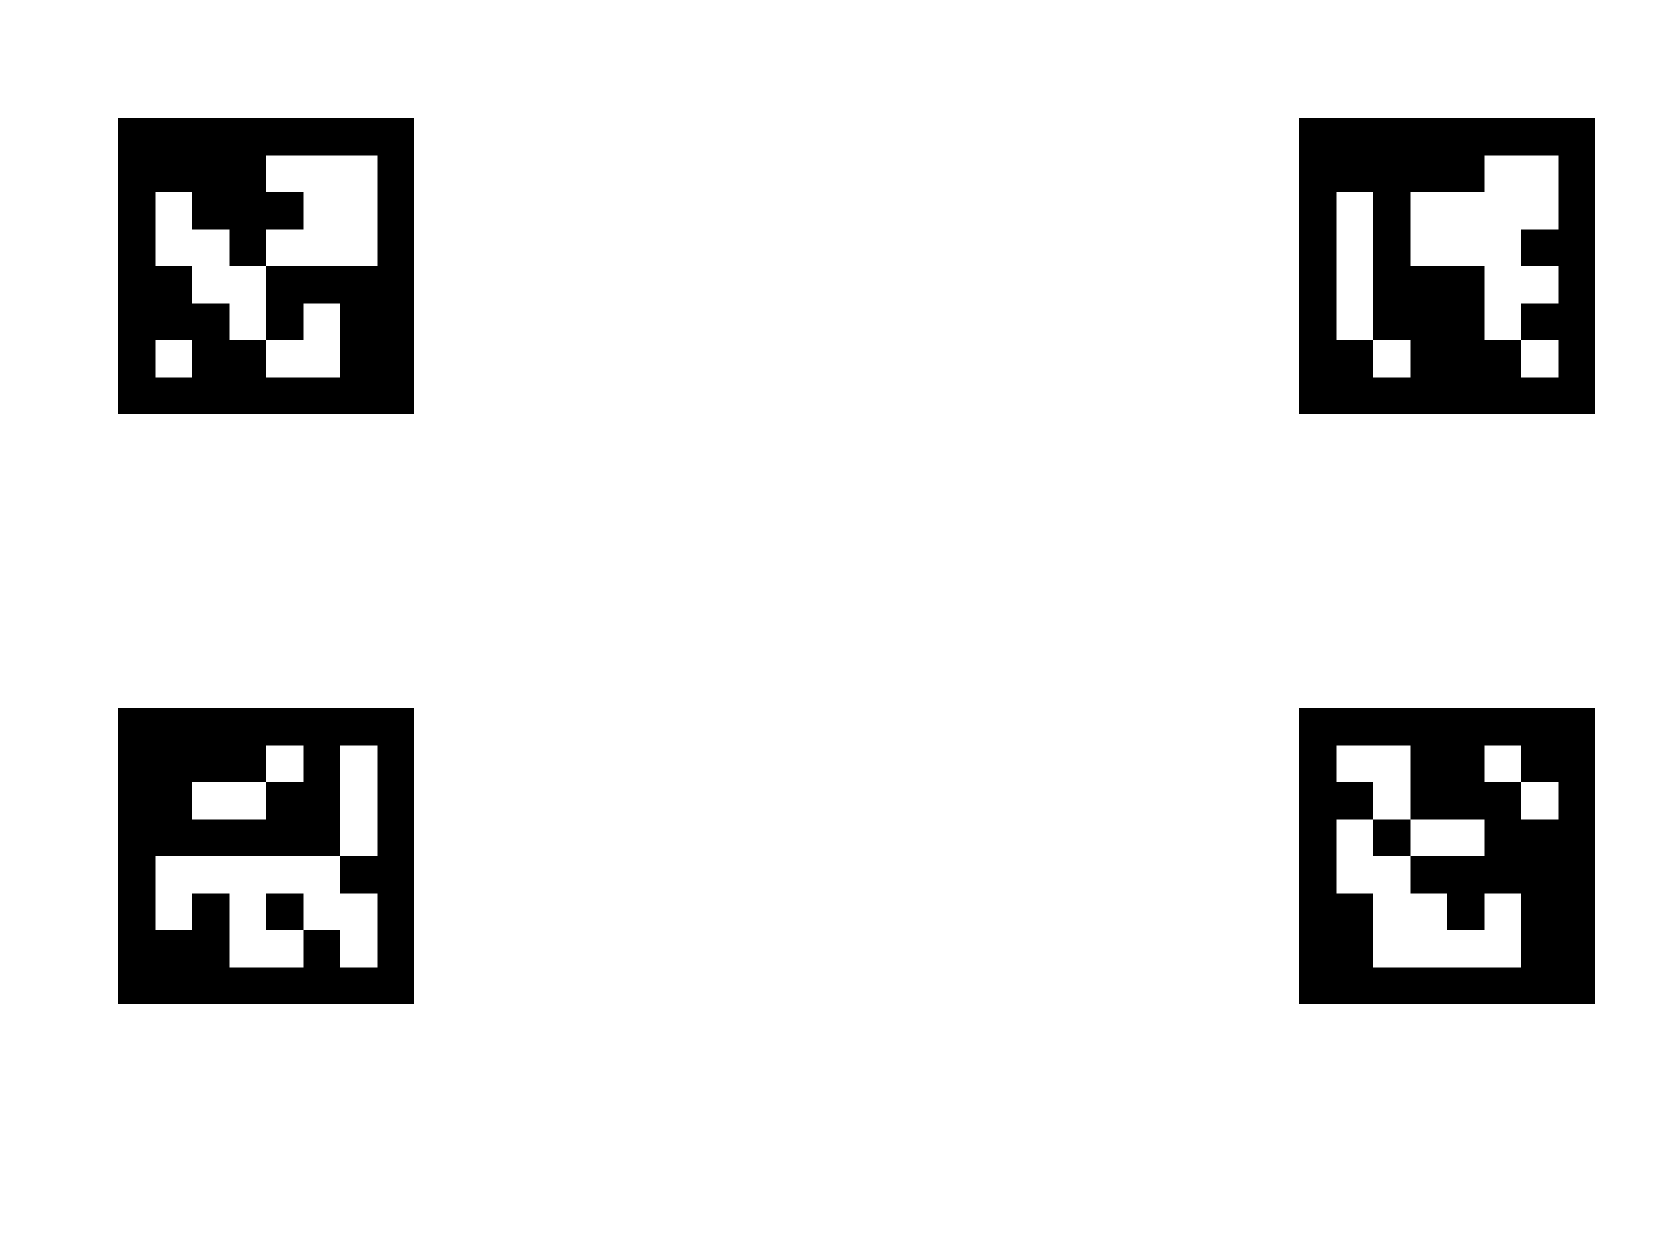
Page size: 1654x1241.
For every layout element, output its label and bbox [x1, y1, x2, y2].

picture [1299, 708, 1595, 1004]
picture [118, 708, 414, 1004]
picture [118, 118, 414, 414]
picture [1299, 118, 1595, 414]
